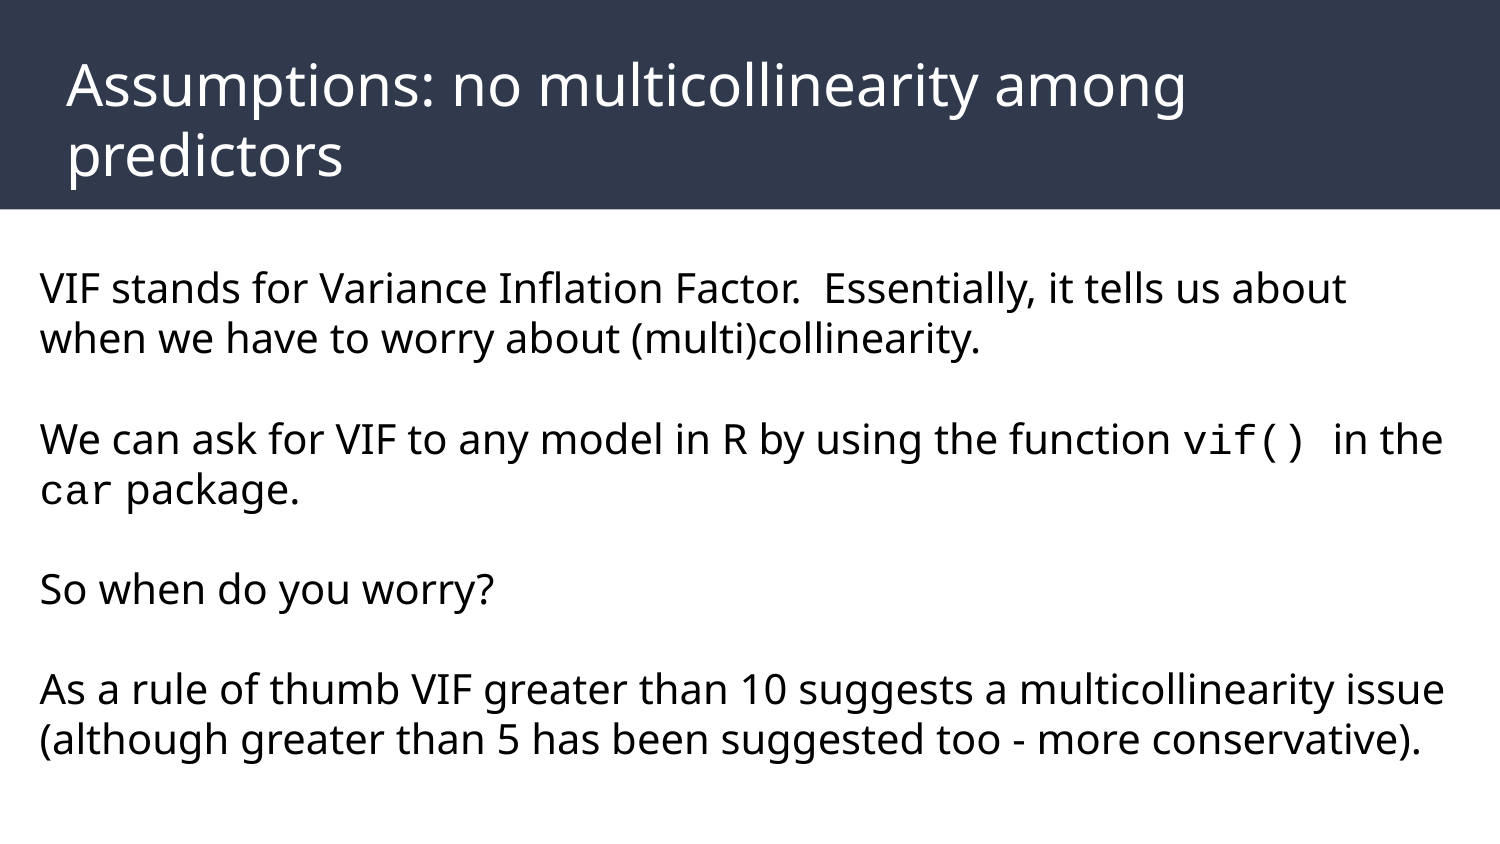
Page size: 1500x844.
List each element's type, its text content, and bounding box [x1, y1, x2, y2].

title Assumptions: no multicollinearity among predictors [51, 33, 1449, 136]
text_box VIF stands for Variance Inflation Factor. Essentially, it tells us about when we have to worry about (multi)collinearity. We can ask for VIF to any model in R by using the function vif() in the car package. So when do you worry? As a rule of thumb VIF greater than 10 suggests a multicollinearity issue (although greater than 5 has been suggested too - more conservative). [24, 247, 1475, 821]
